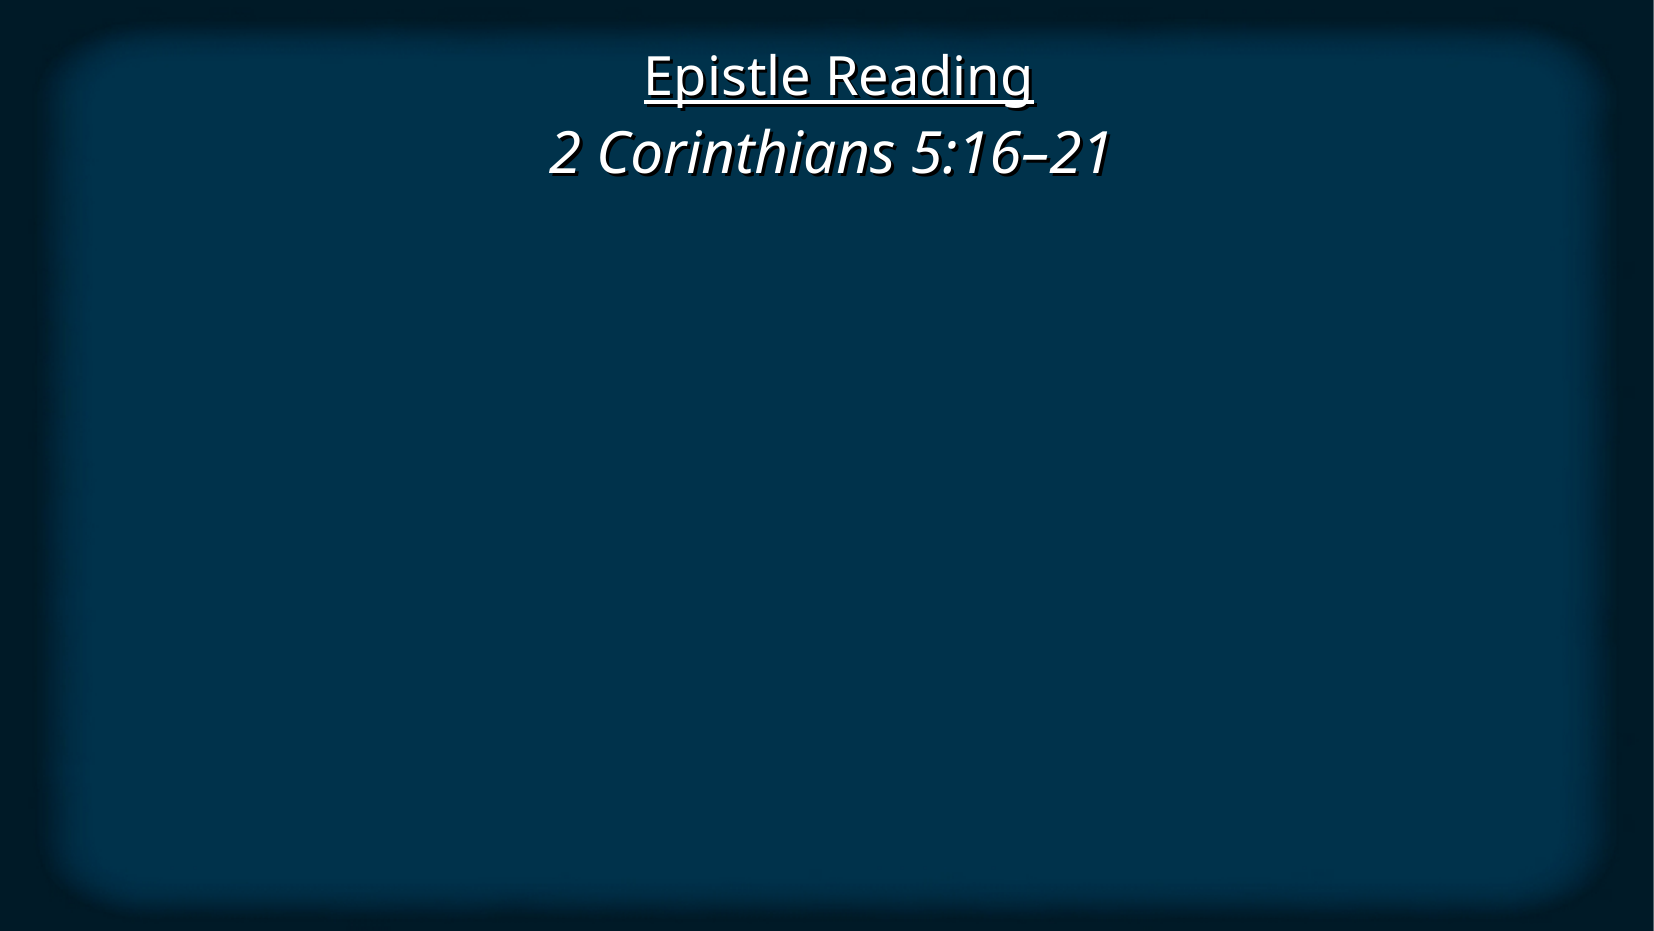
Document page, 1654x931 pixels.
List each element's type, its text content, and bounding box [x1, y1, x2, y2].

text_box Epistle Reading 2 Corinthians 5:16–21 [88, 30, 1589, 226]
picture [0, 0, 1654, 931]
